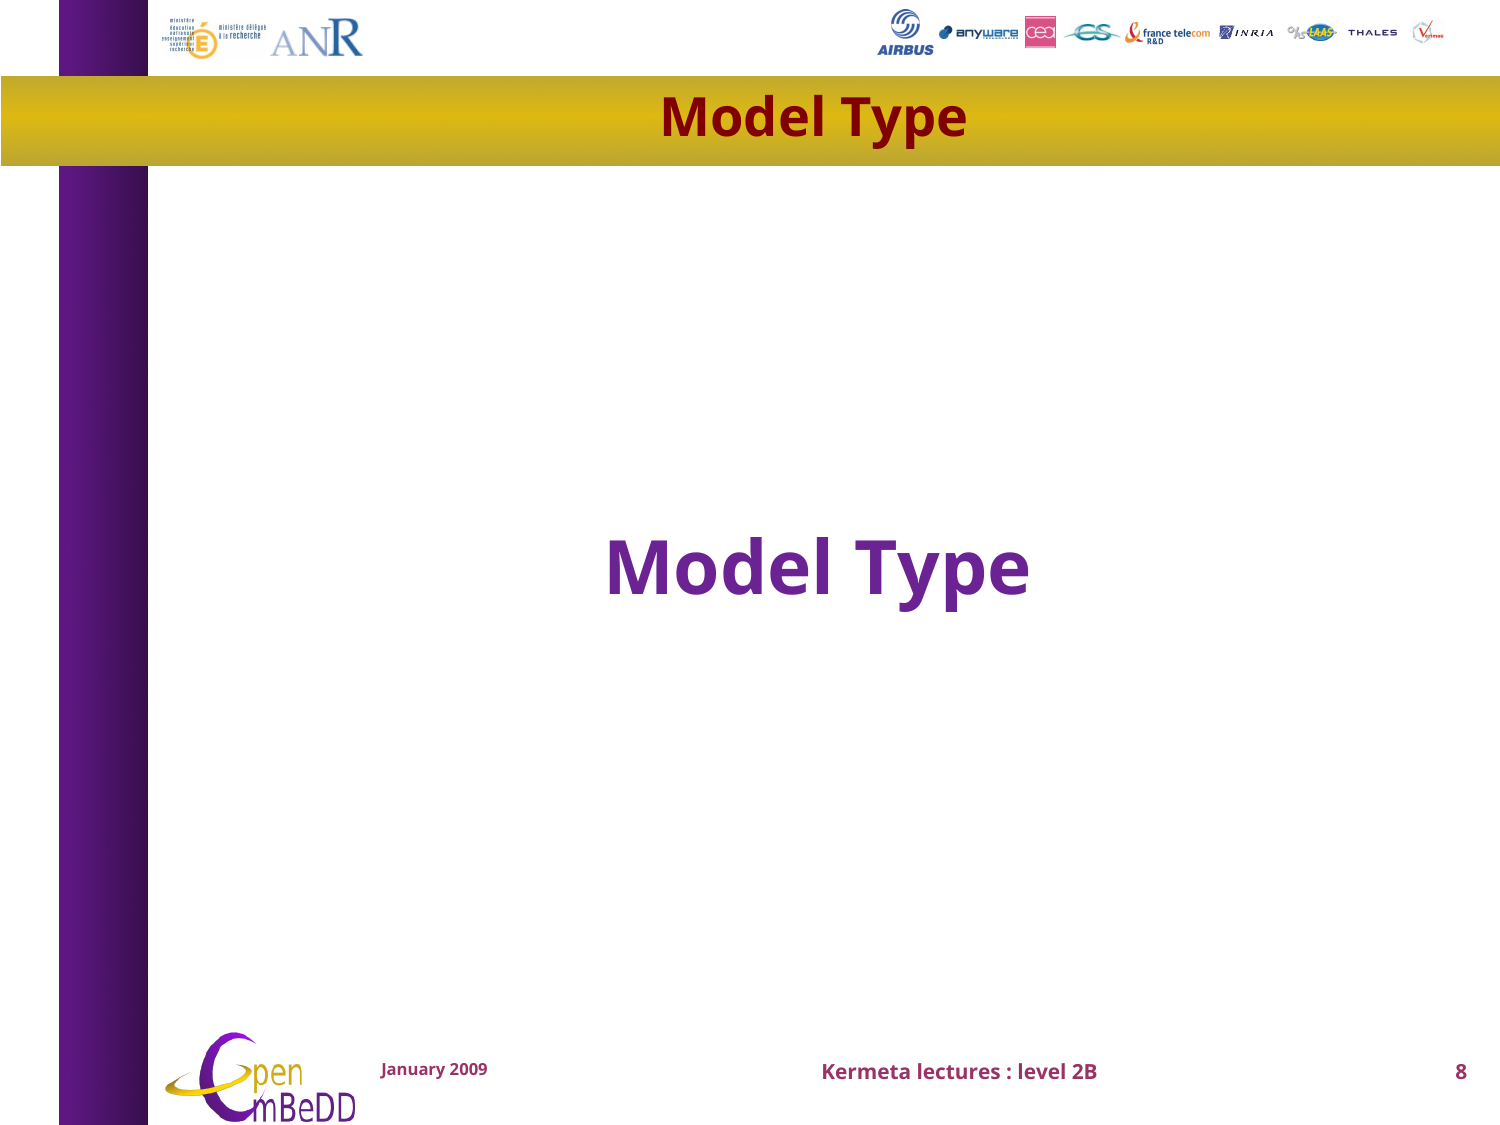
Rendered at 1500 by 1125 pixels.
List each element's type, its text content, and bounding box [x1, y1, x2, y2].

picture [165, 1032, 355, 1122]
picture [877, 9, 1445, 55]
picture [1, 0, 1500, 1125]
list Model Type [147, 191, 1488, 1004]
picture [162, 18, 266, 59]
title Model Type [147, 66, 1481, 164]
picture [270, 18, 363, 57]
